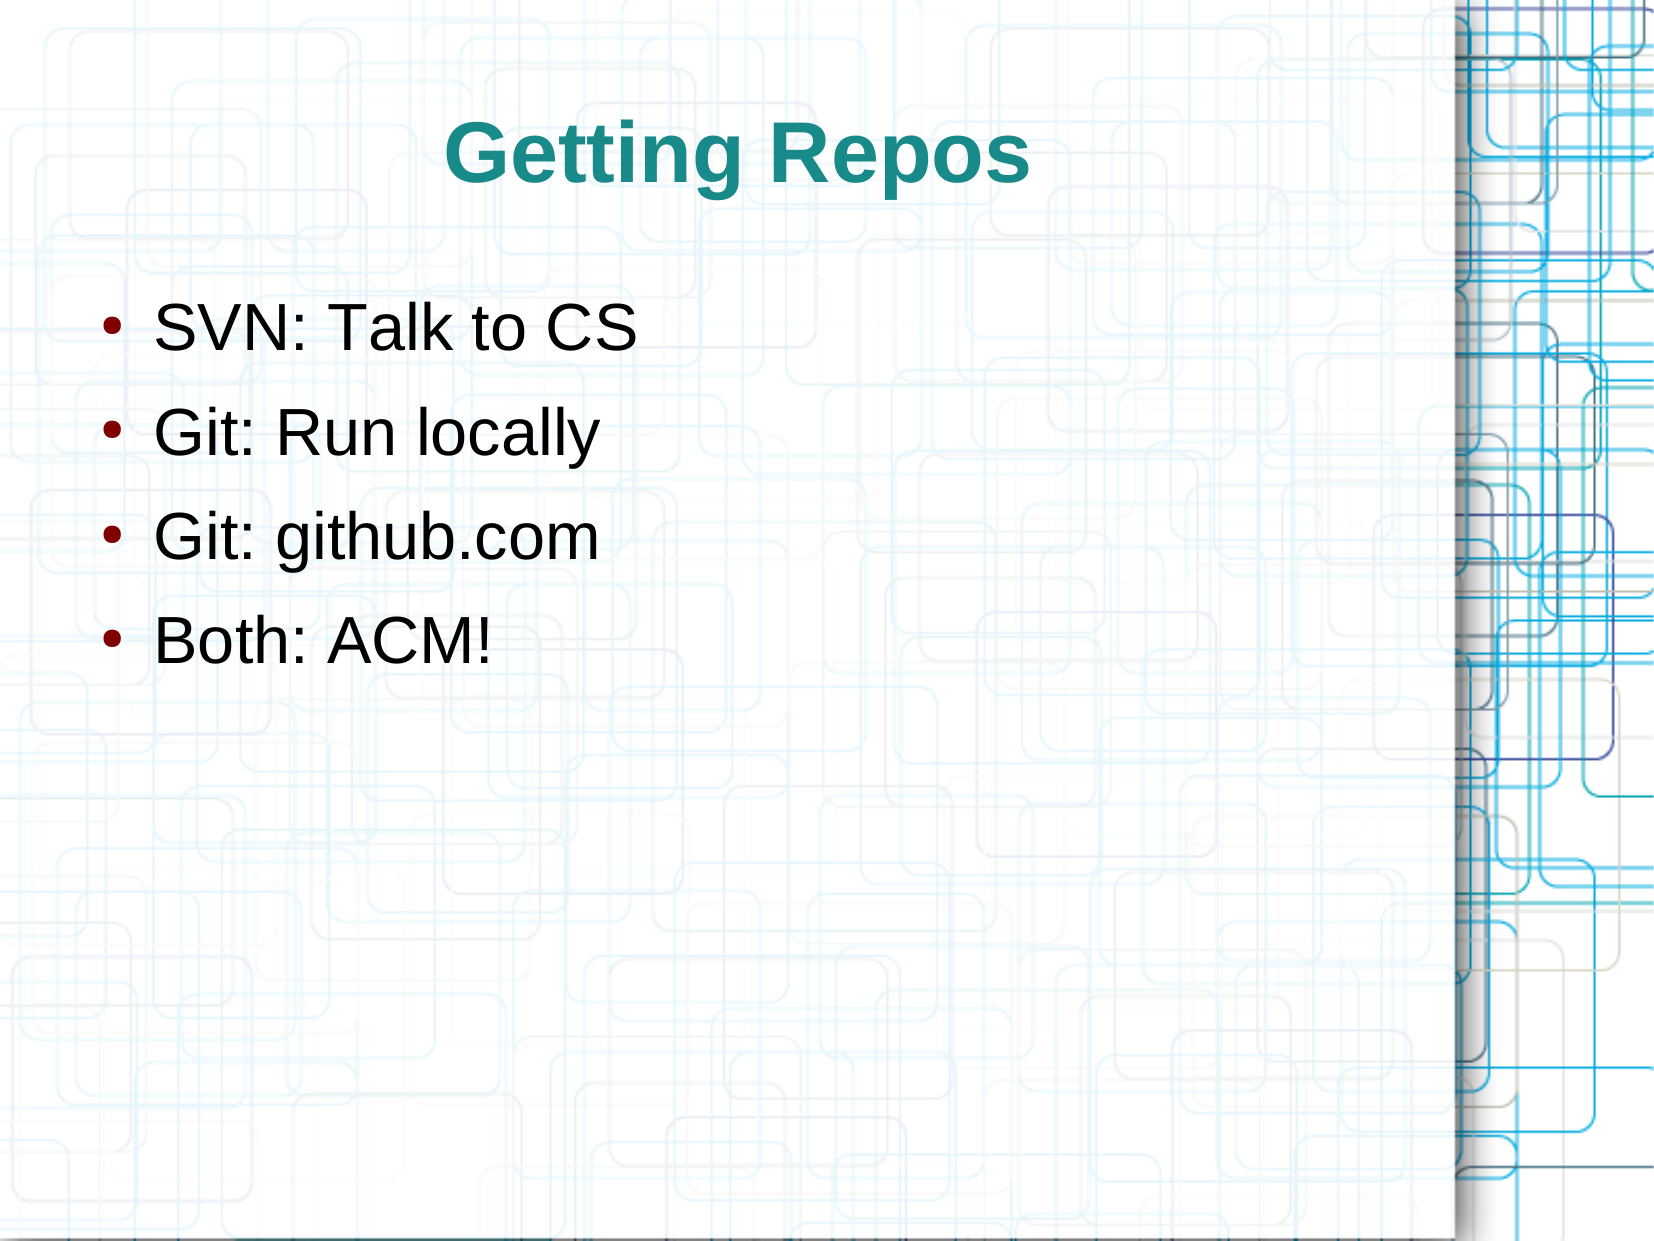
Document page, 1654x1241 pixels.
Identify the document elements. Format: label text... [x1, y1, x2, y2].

list SVN: Talk to CS Git: Run locally Git: github.com Both: ACM! [82, 290, 1418, 1010]
title Getting Repos [59, 49, 1418, 257]
picture [0, 0, 1654, 1241]
